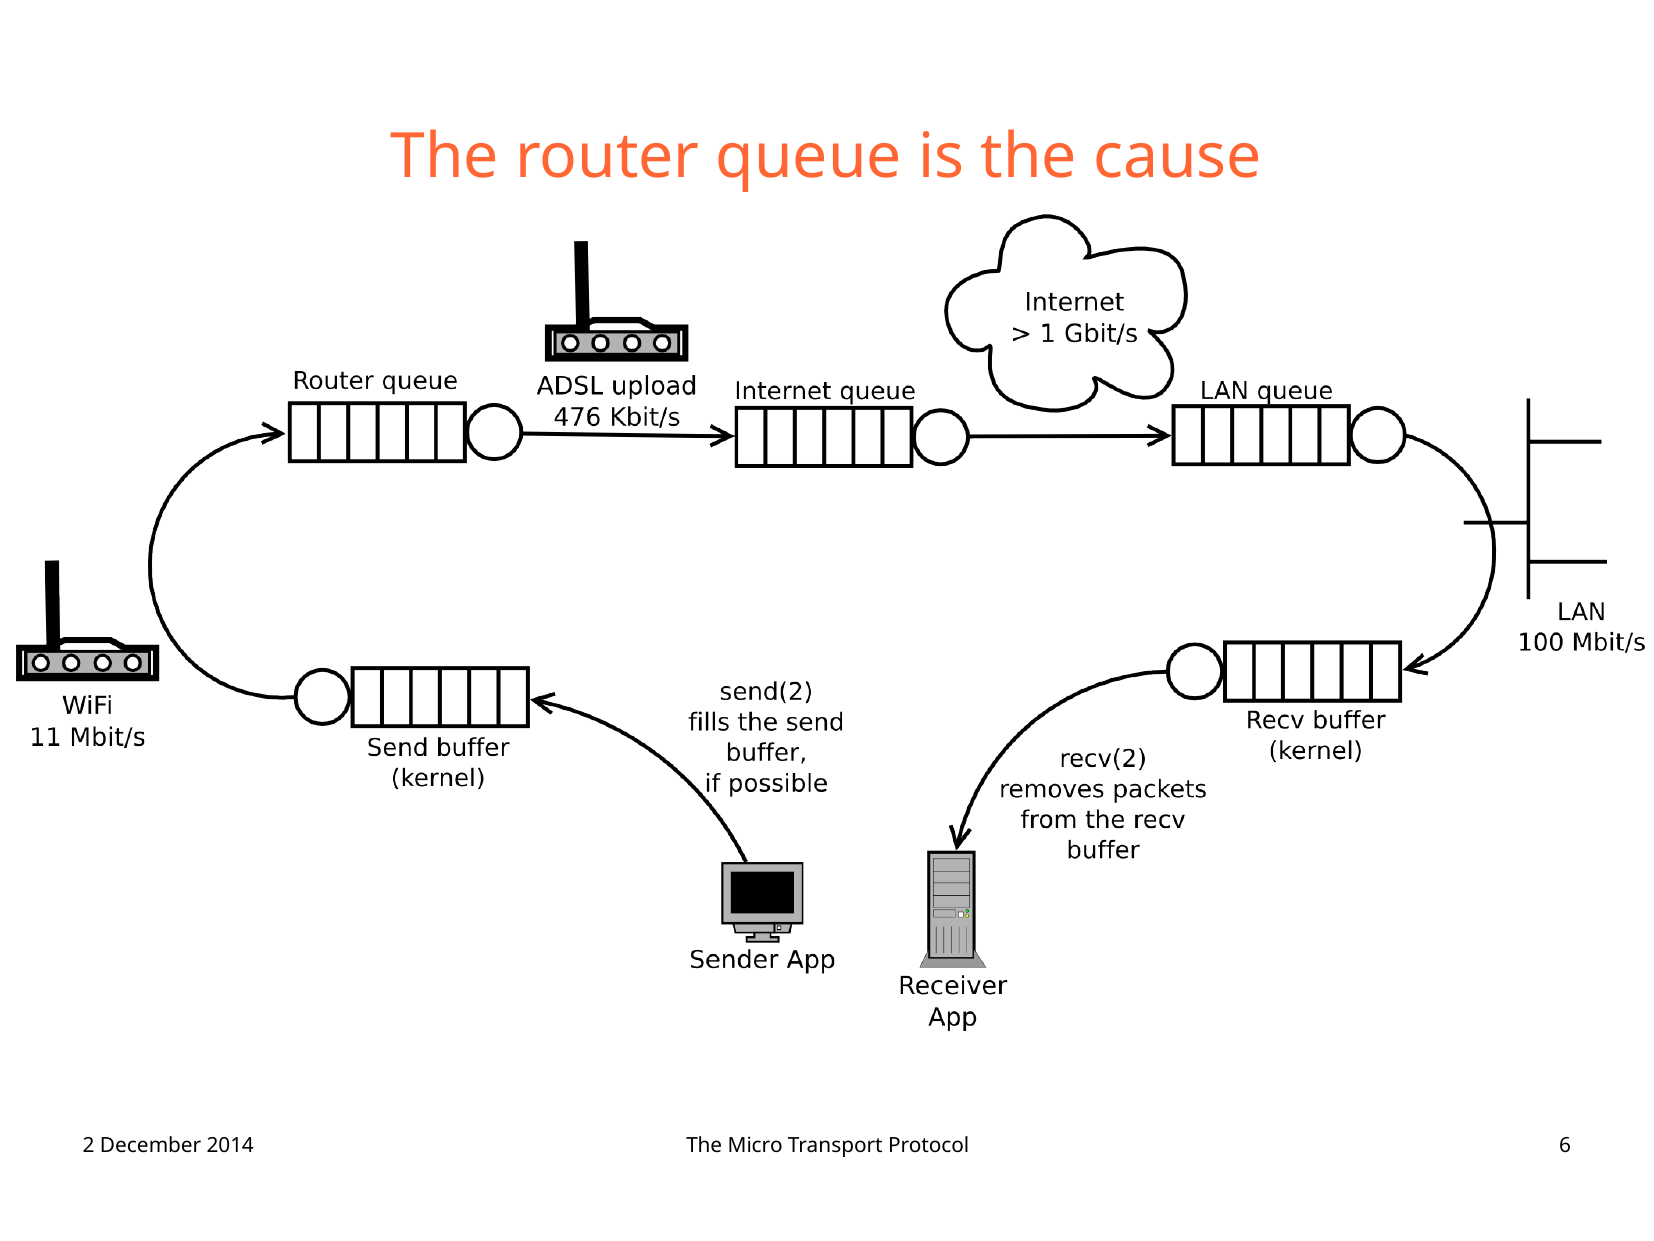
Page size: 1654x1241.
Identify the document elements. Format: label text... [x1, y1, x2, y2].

title The router queue is the cause [82, 49, 1571, 209]
picture [2, 209, 1654, 1036]
